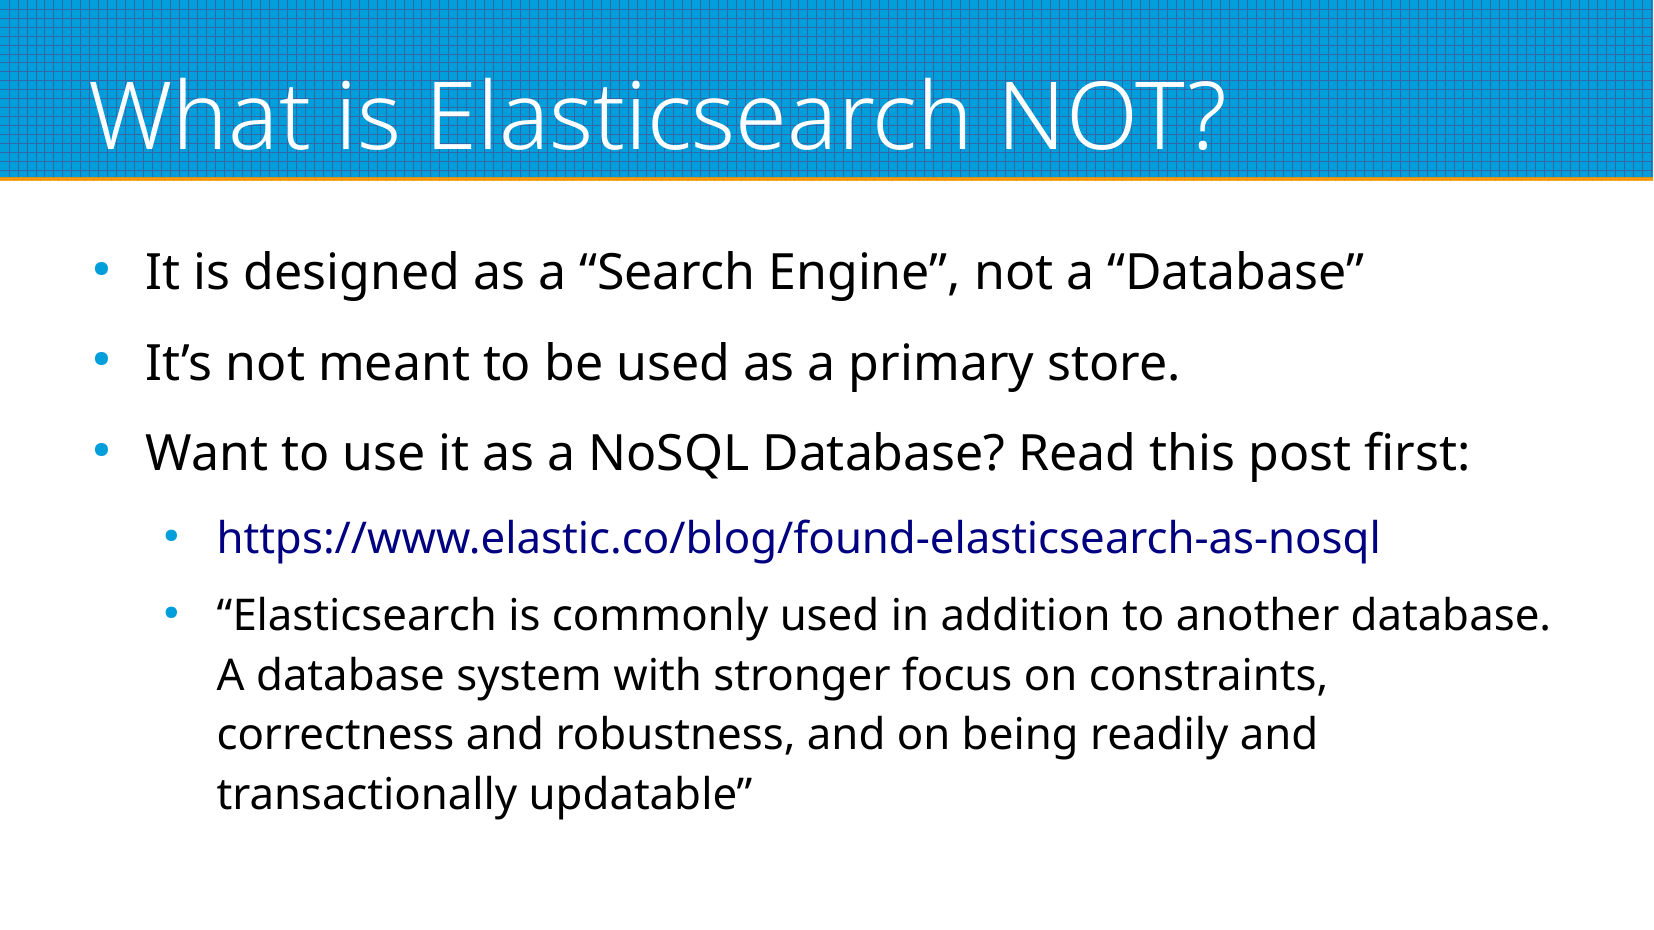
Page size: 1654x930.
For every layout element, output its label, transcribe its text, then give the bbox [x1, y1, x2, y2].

title What is Elasticsearch NOT? [88, 14, 1565, 178]
list It is designed as a “Search Engine”, not a “Database” It’s not meant to be used as a primary store. Want to use it as a NoSQL Database? Read this post first: https://www.elastic.co/blog/found-elasticsearch-as-nosql “Elasticsearch is commonly used in addition to another database. A database system with stronger focus on constraints, correctness and robustness, and on being readily and transactionally updatable” [75, 236, 1565, 901]
